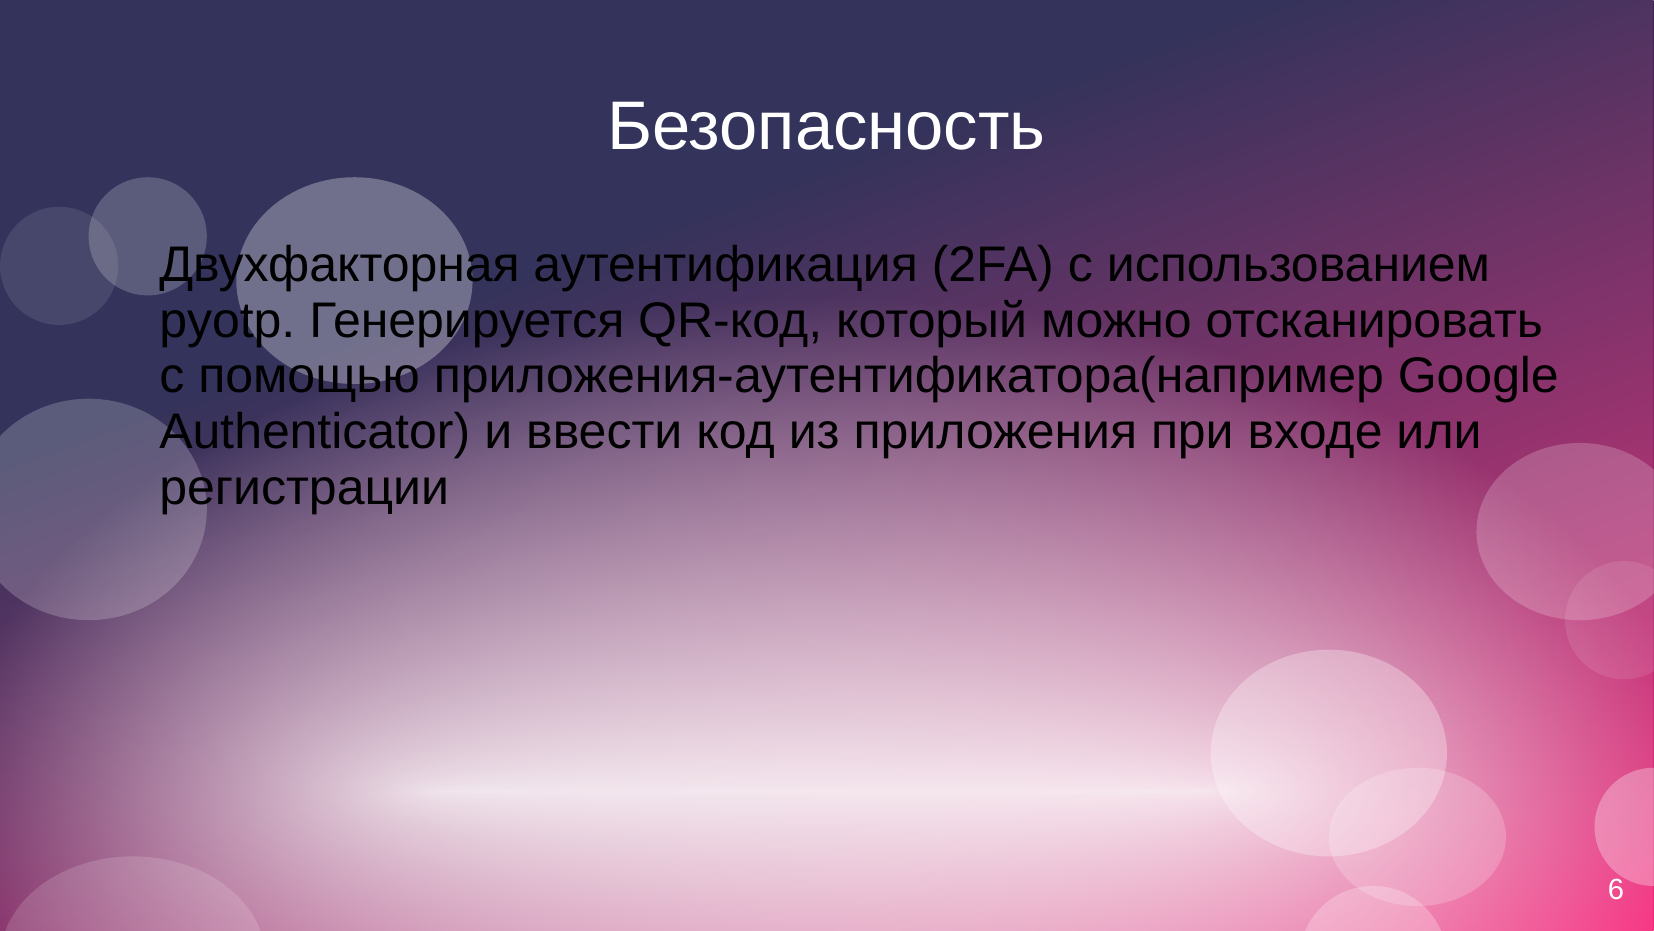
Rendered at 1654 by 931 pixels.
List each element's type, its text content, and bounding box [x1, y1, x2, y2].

title Безопасность [88, 44, 1565, 207]
list Двухфакторная аутентификация (2FA) с использованием pyotp. Генерируется QR-код, который можно отсканировать с помощью приложения-аутентификатора(например Google Authenticator) и ввести код из приложения при входе или регистрации [88, 236, 1565, 827]
